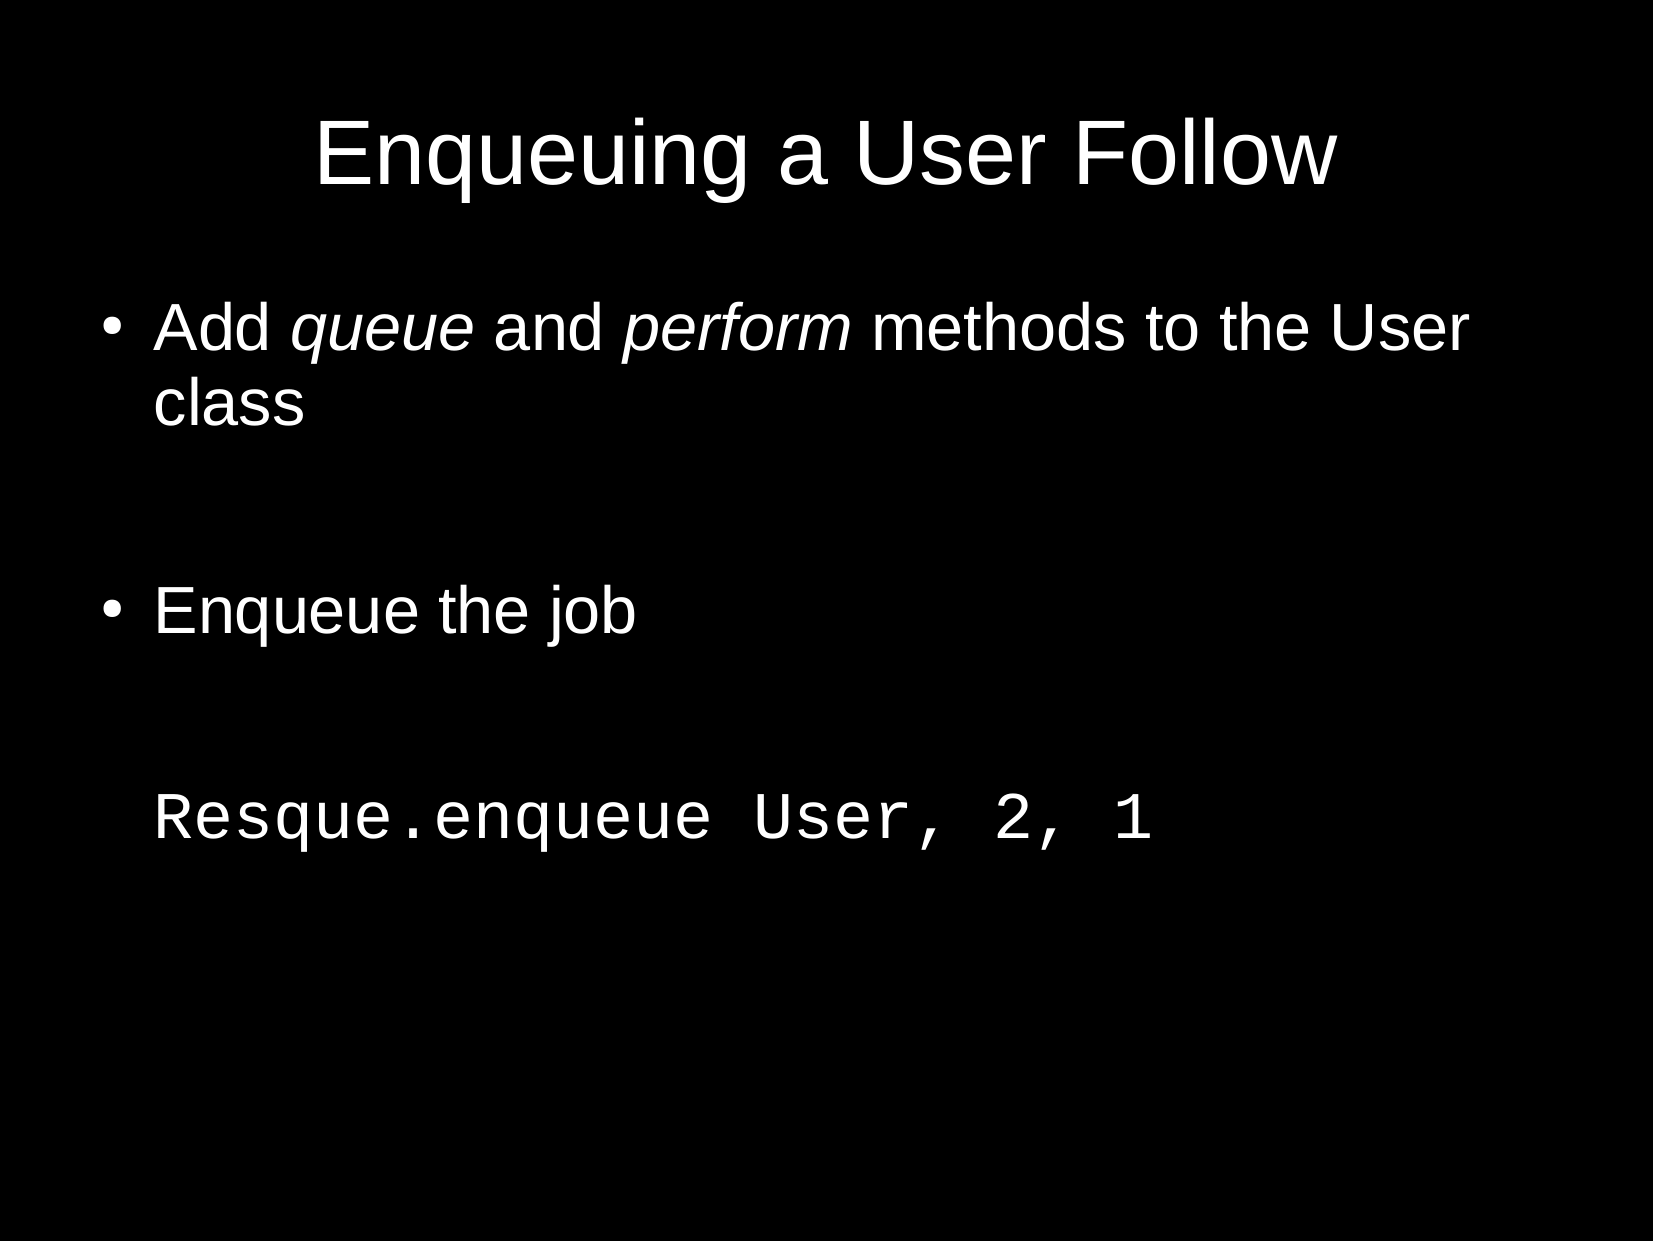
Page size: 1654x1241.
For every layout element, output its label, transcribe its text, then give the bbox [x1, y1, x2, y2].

title Enqueuing a User Follow [82, 49, 1571, 257]
list Add queue and perform methods to the User class Enqueue the job Resque.enqueue User, 2, 1 [82, 290, 1571, 1109]
